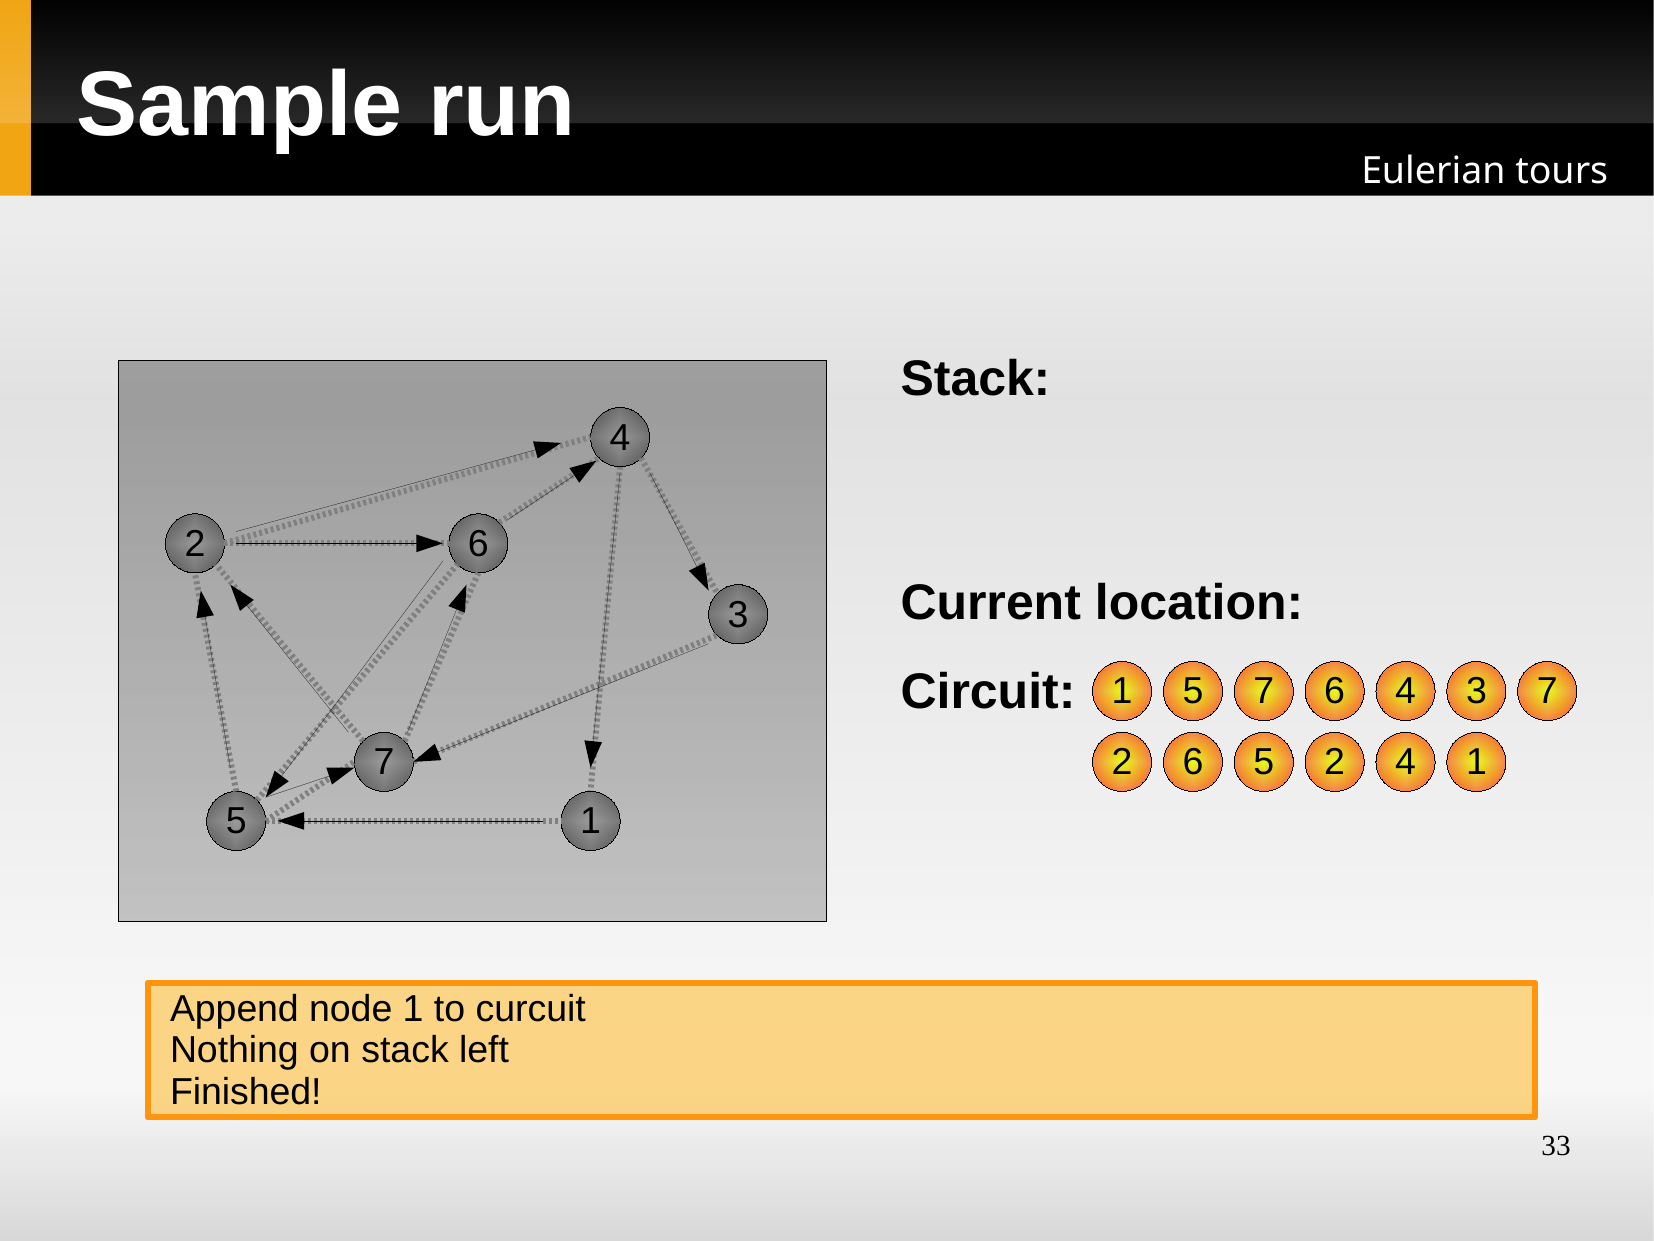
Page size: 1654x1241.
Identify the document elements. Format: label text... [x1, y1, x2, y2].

text_box 5 [1234, 732, 1294, 792]
text_box 4 [590, 407, 650, 467]
text_box 2 [1092, 732, 1152, 792]
text_box 2 [1305, 732, 1365, 792]
text_box 2 [165, 513, 225, 573]
text_box [118, 360, 827, 922]
text_box Append node 1 to curcuit Nothing on stack left Finished! [147, 982, 1536, 1118]
text_box 5 [206, 791, 266, 851]
text_box Stack: [885, 342, 1123, 414]
text_box 3 [708, 584, 768, 644]
text_box 7 [1517, 661, 1577, 721]
text_box 5 [1163, 661, 1223, 721]
text_box 1 [1092, 661, 1152, 721]
text_box 4 [1375, 661, 1436, 721]
text_box Circuit: [885, 655, 1093, 727]
text_box 6 [1305, 661, 1365, 721]
text_box 7 [1234, 661, 1294, 721]
text_box 6 [1163, 732, 1223, 792]
picture [0, 0, 1654, 1241]
text_box Current location: [885, 567, 1359, 638]
text_box 1 [1446, 732, 1506, 792]
text_box 4 [1375, 732, 1436, 792]
text_box 7 [354, 732, 414, 792]
text_box 6 [448, 513, 508, 573]
text_box 3 [1446, 661, 1506, 721]
title Sample run [76, 0, 1565, 208]
text_box 1 [561, 791, 621, 851]
